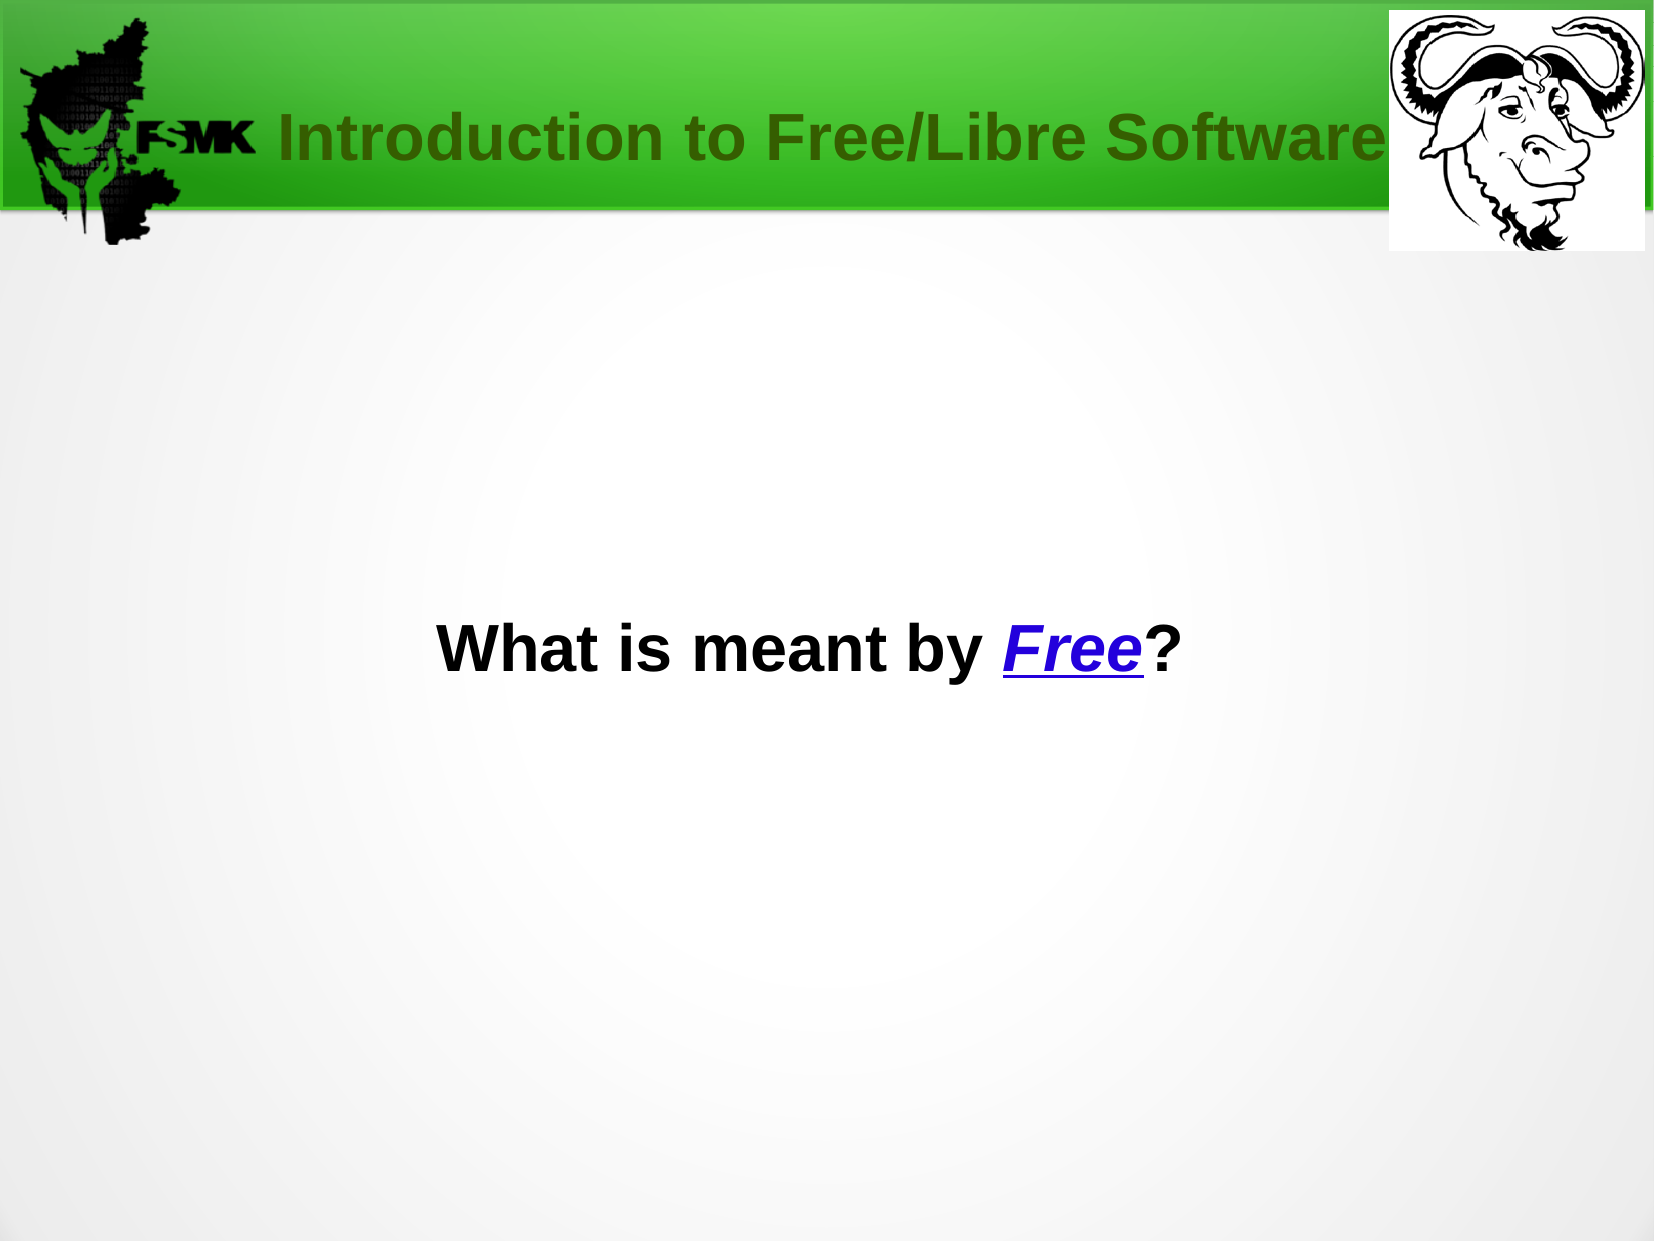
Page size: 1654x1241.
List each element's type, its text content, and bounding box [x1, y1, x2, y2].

title Introduction to Free/Libre Software [274, 42, 1389, 233]
picture [3, 2, 274, 259]
picture [1389, 10, 1645, 251]
text_box What is meant by Free? [82, 325, 1538, 1045]
